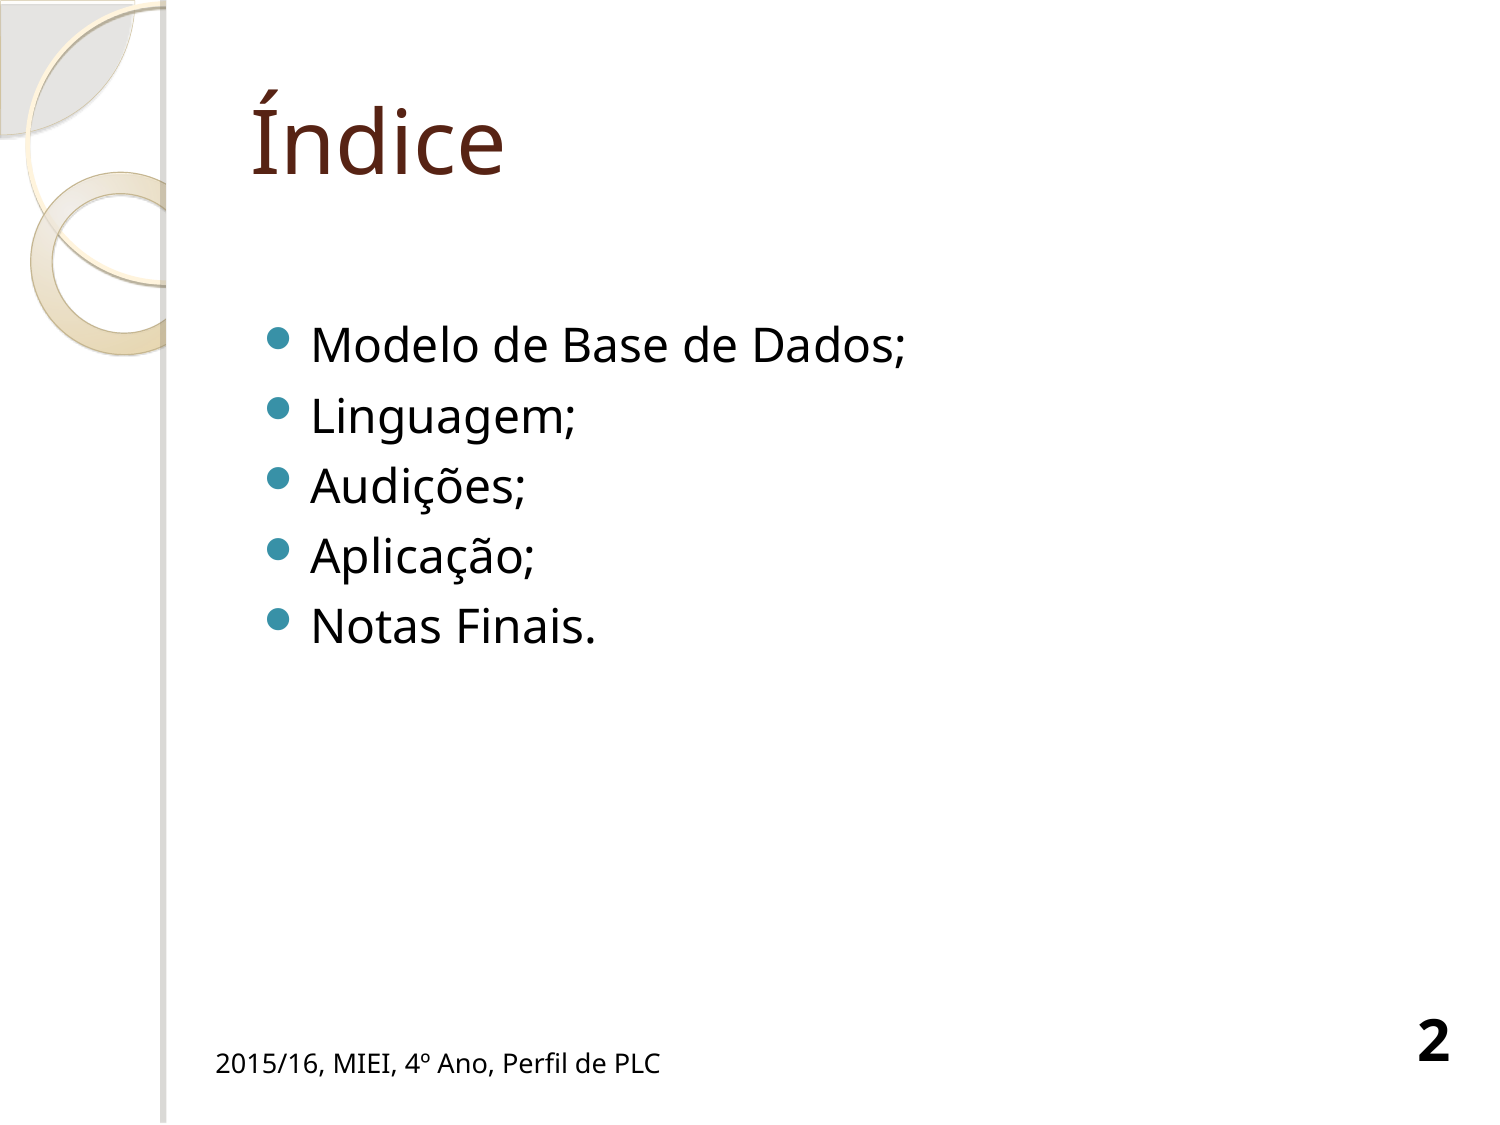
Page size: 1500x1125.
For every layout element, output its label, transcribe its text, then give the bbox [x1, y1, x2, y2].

text_box 2 [1345, 996, 1466, 1082]
text_box 2015/16, MIEI, 4º Ano, Perfil de PLC [200, 1039, 1173, 1087]
list Modelo de Base de Dados; Linguagem; Audições; Aplicação; Notas Finais. [235, 237, 1405, 936]
title Índice [235, 45, 1466, 233]
